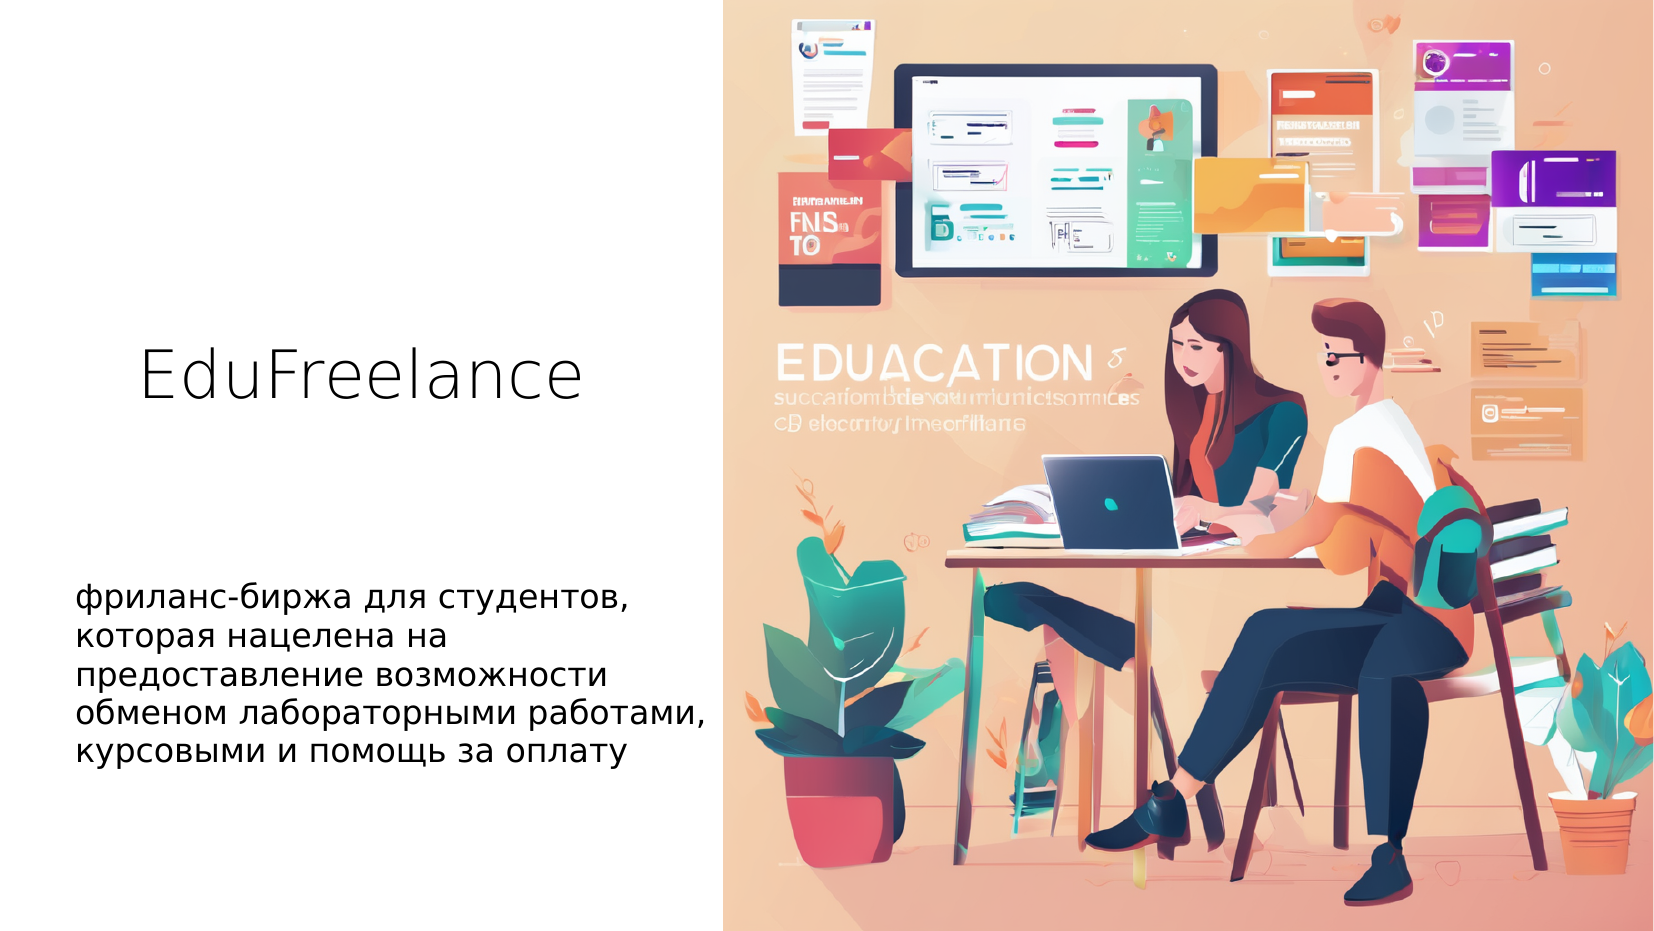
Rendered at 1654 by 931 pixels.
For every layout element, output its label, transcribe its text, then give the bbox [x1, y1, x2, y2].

picture [723, 0, 1654, 931]
text_box фриланс-биржа для студентов, которая нацелена на предоставление возможности обменом лабораторными работами, курсовыми и помощь за оплату [75, 562, 724, 787]
subtitle EduFreelance [0, 225, 723, 526]
